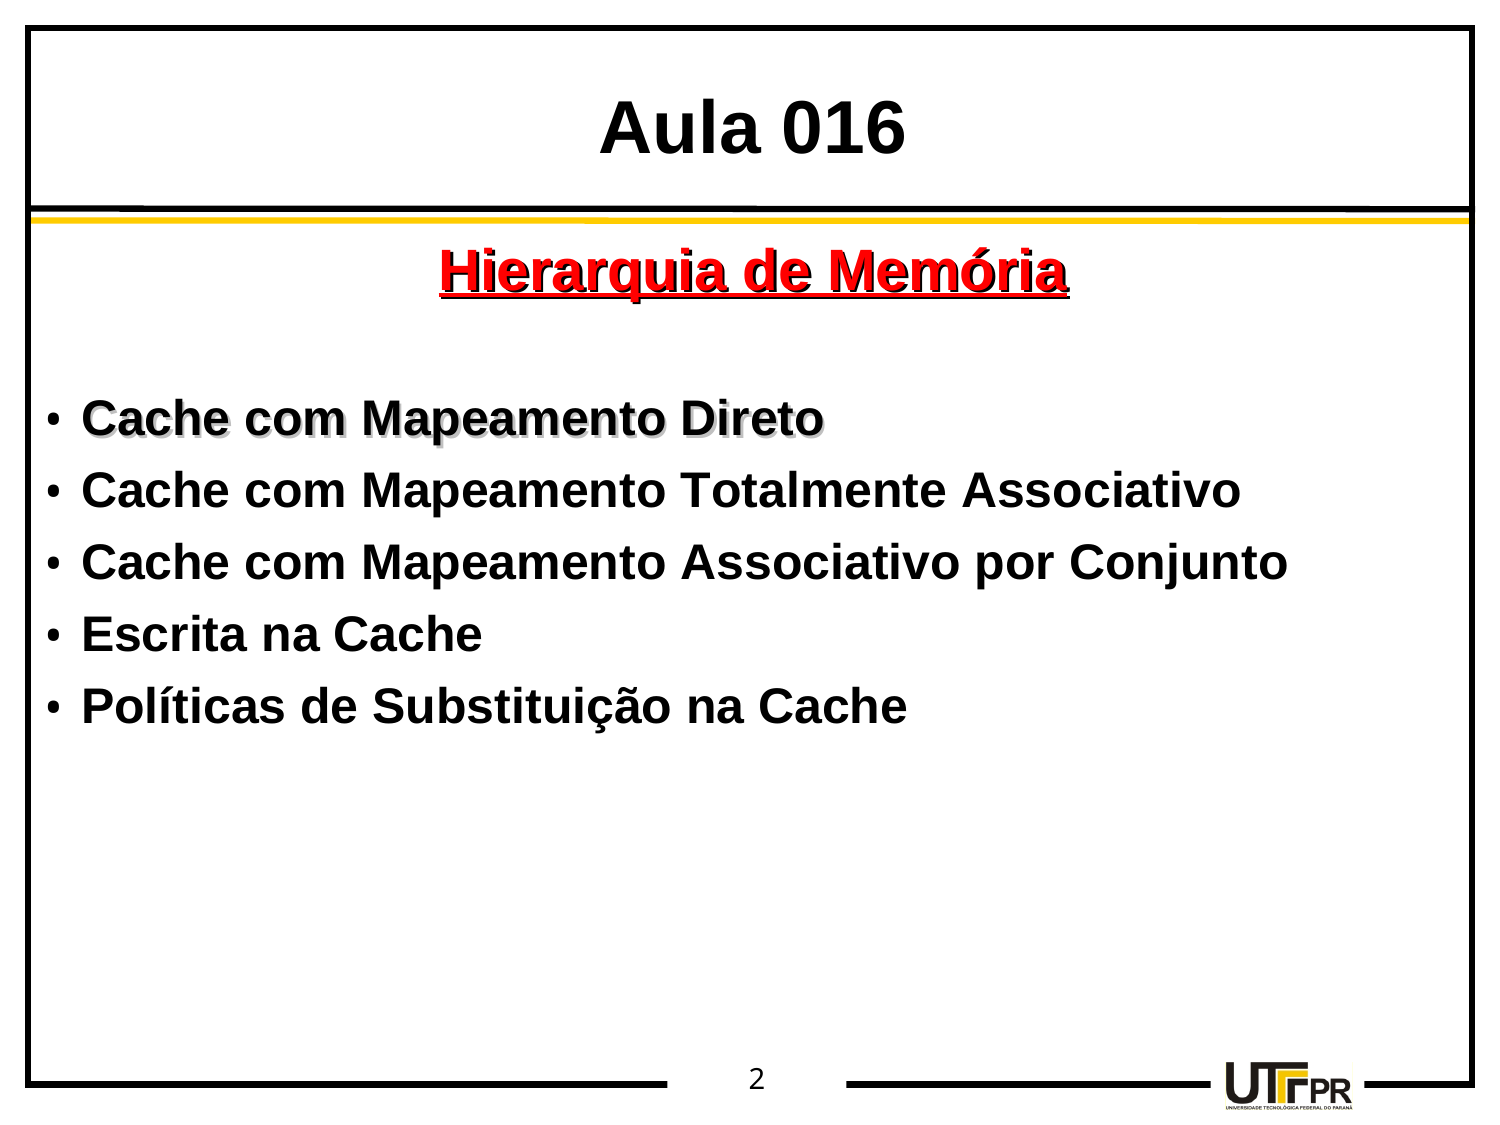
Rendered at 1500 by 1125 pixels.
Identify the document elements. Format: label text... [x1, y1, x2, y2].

picture [1225, 1062, 1353, 1110]
title Aula 016 [29, 85, 1477, 180]
list Hierarquia de Memória Cache com Mapeamento Direto Cache com Mapeamento Totalmente Associativo Cache com Mapeamento Associativo por Conjunto Escrita na Cache Políticas de Substituição na Cache [29, 236, 1477, 906]
